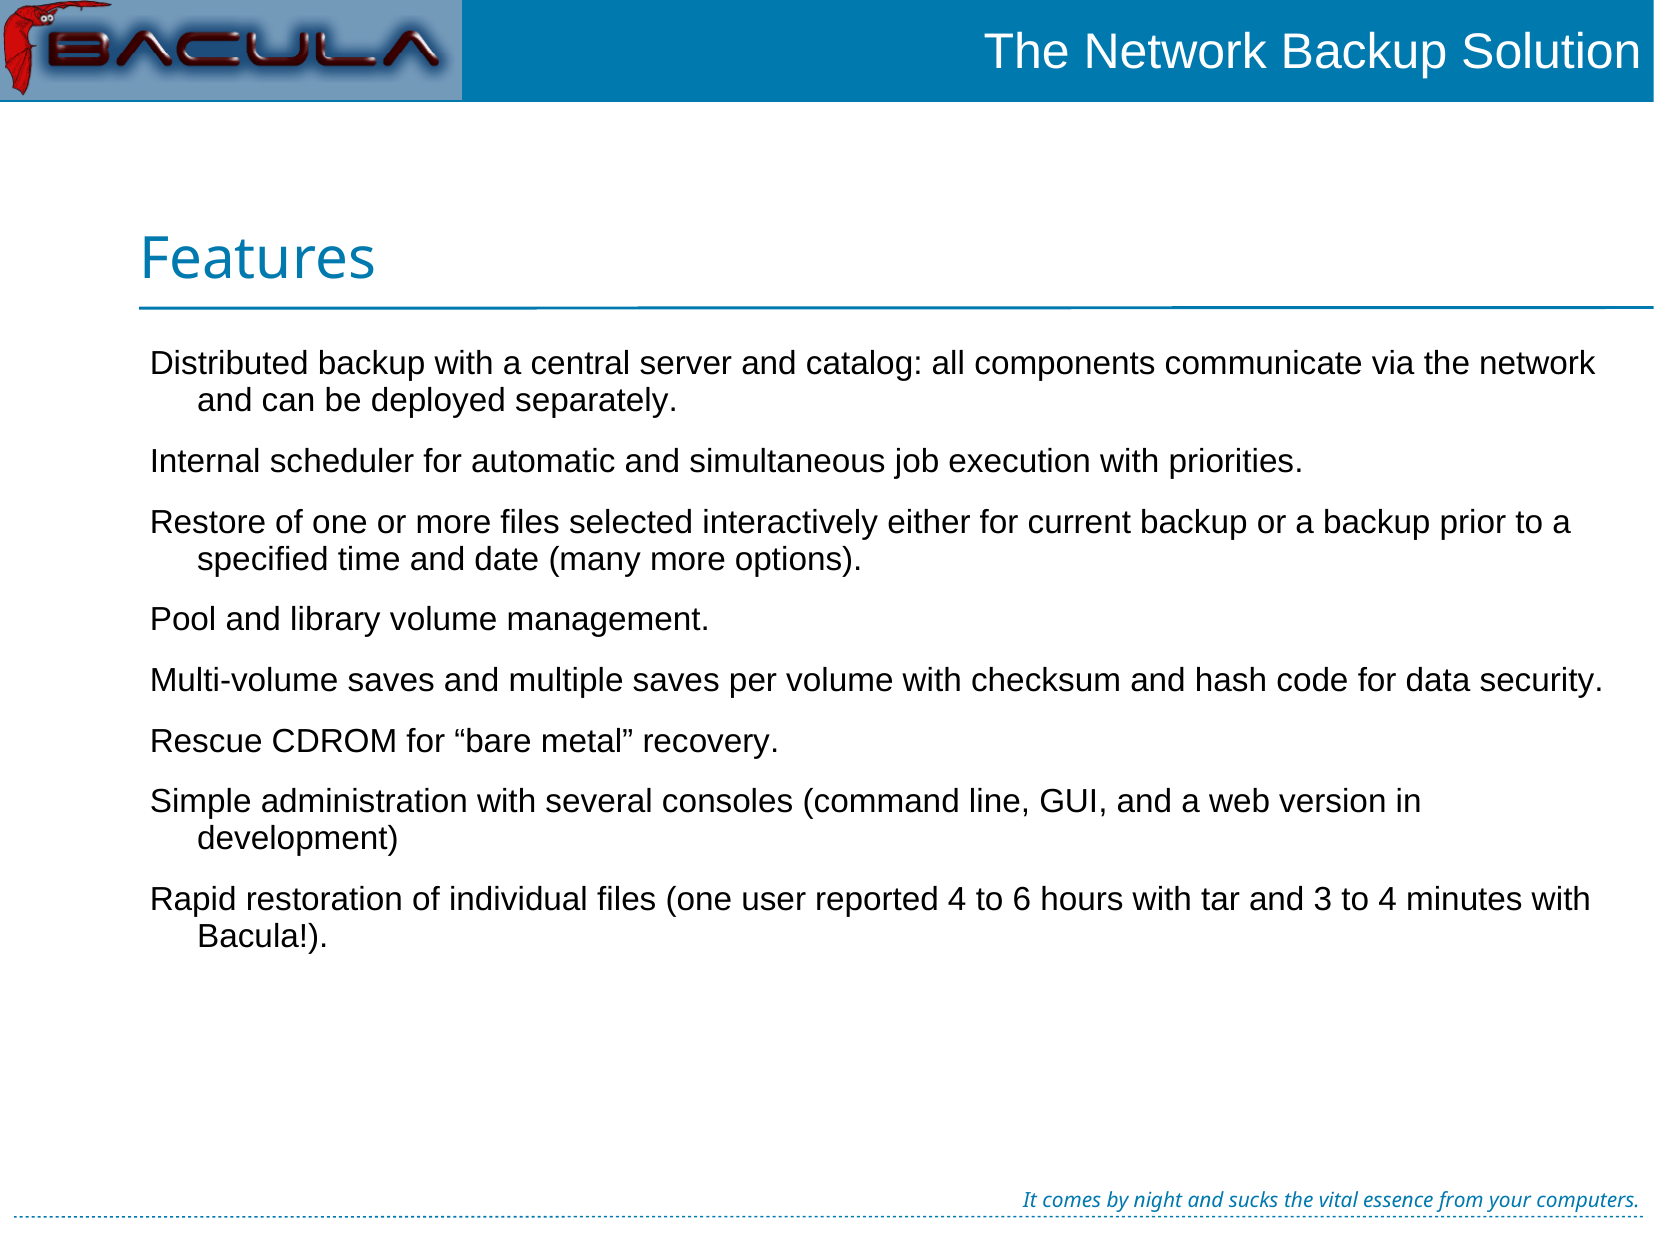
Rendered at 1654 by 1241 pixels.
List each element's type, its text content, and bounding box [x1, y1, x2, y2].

title Features [139, 120, 1498, 296]
picture [0, 0, 461, 99]
list Distributed backup with a central server and catalog: all components communicate via the network and can be deployed separately. Internal scheduler for automatic and simultaneous job execution with priorities. Restore of one or more files selected interactively either for current backup or a backup prior to a specified time and date (many more options). Pool and library volume management. Multi-volume saves and multiple saves per volume with checksum and hash code for data security. Rescue CDROM for “bare metal” recovery. Simple administration with several consoles (command line, GUI, and a web version in development) Rapid restoration of individual files (one user reported 4 to 6 hours with tar and 3 to 4 minutes with Bacula!). [55, 344, 1614, 1208]
